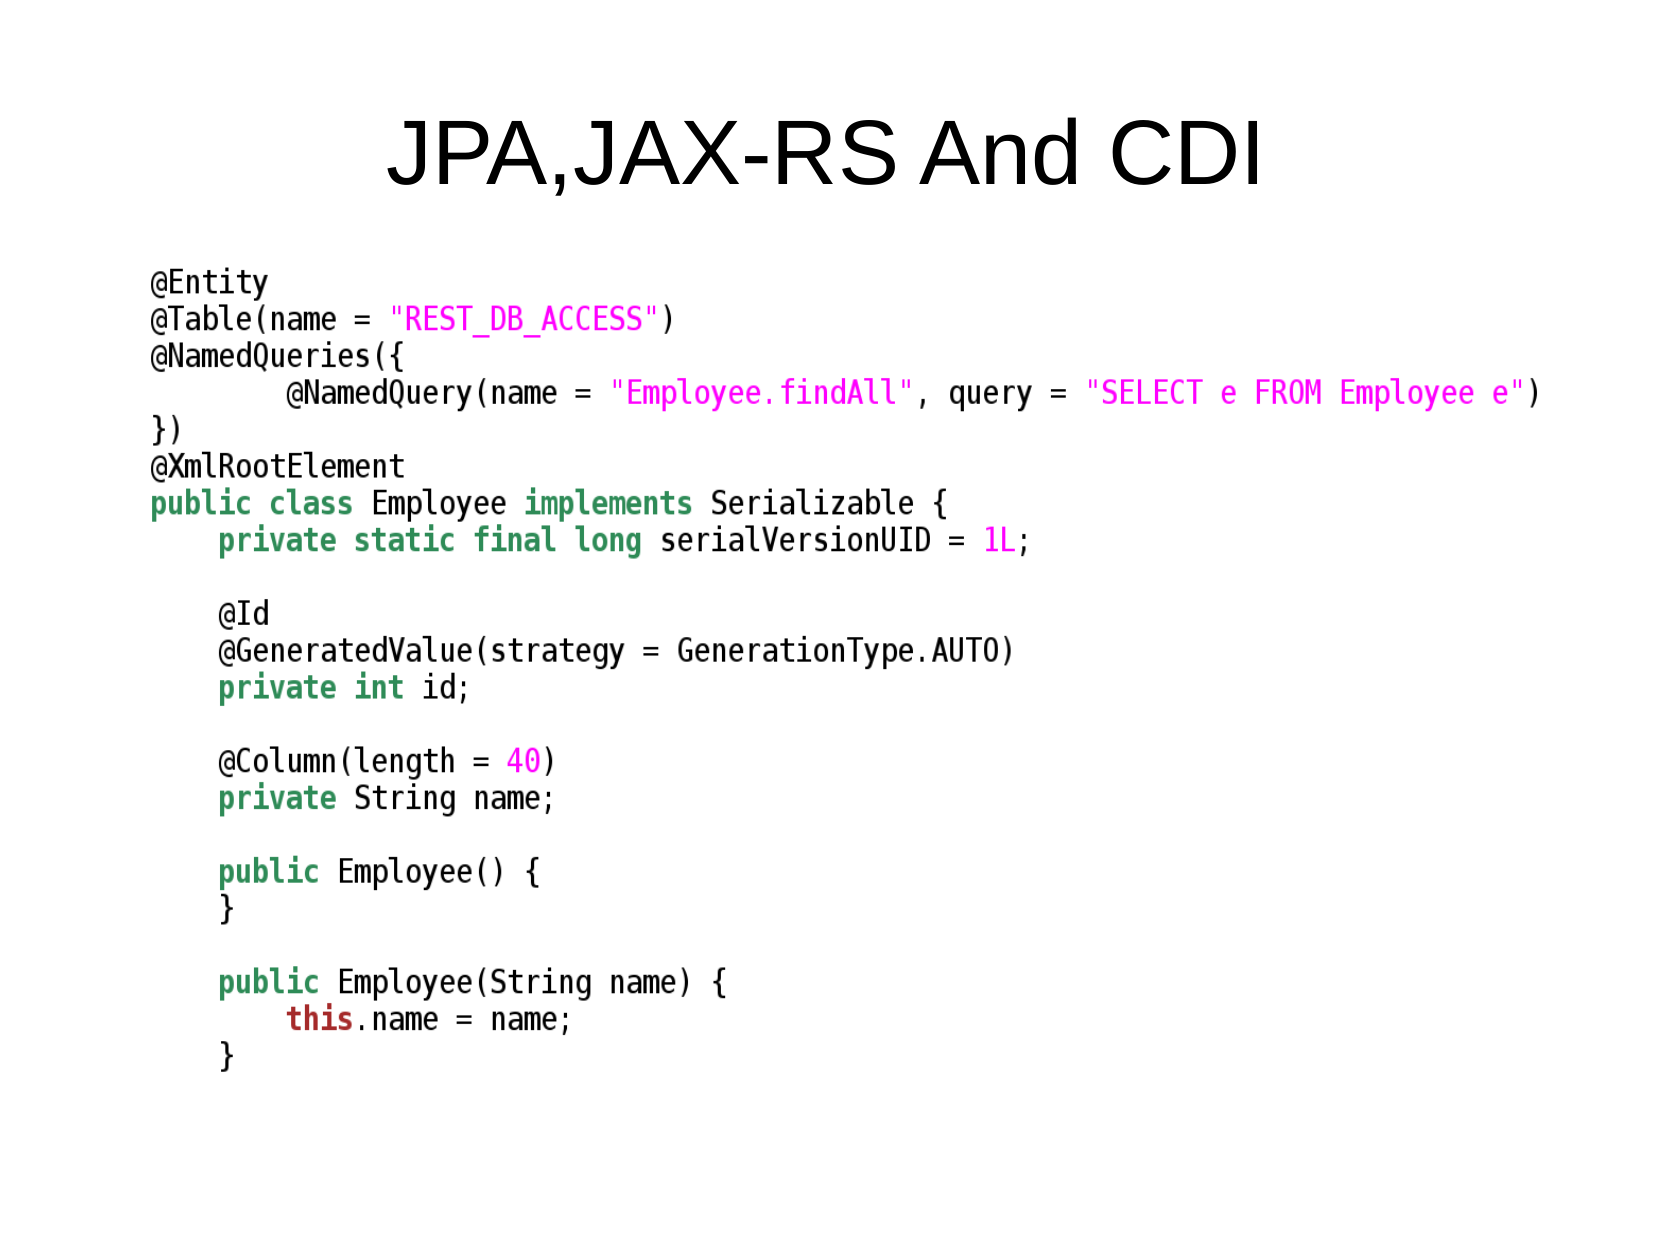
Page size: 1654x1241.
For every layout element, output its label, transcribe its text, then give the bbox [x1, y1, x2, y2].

picture [150, 264, 1606, 1111]
title JPA,JAX-RS And CDI [82, 49, 1571, 257]
